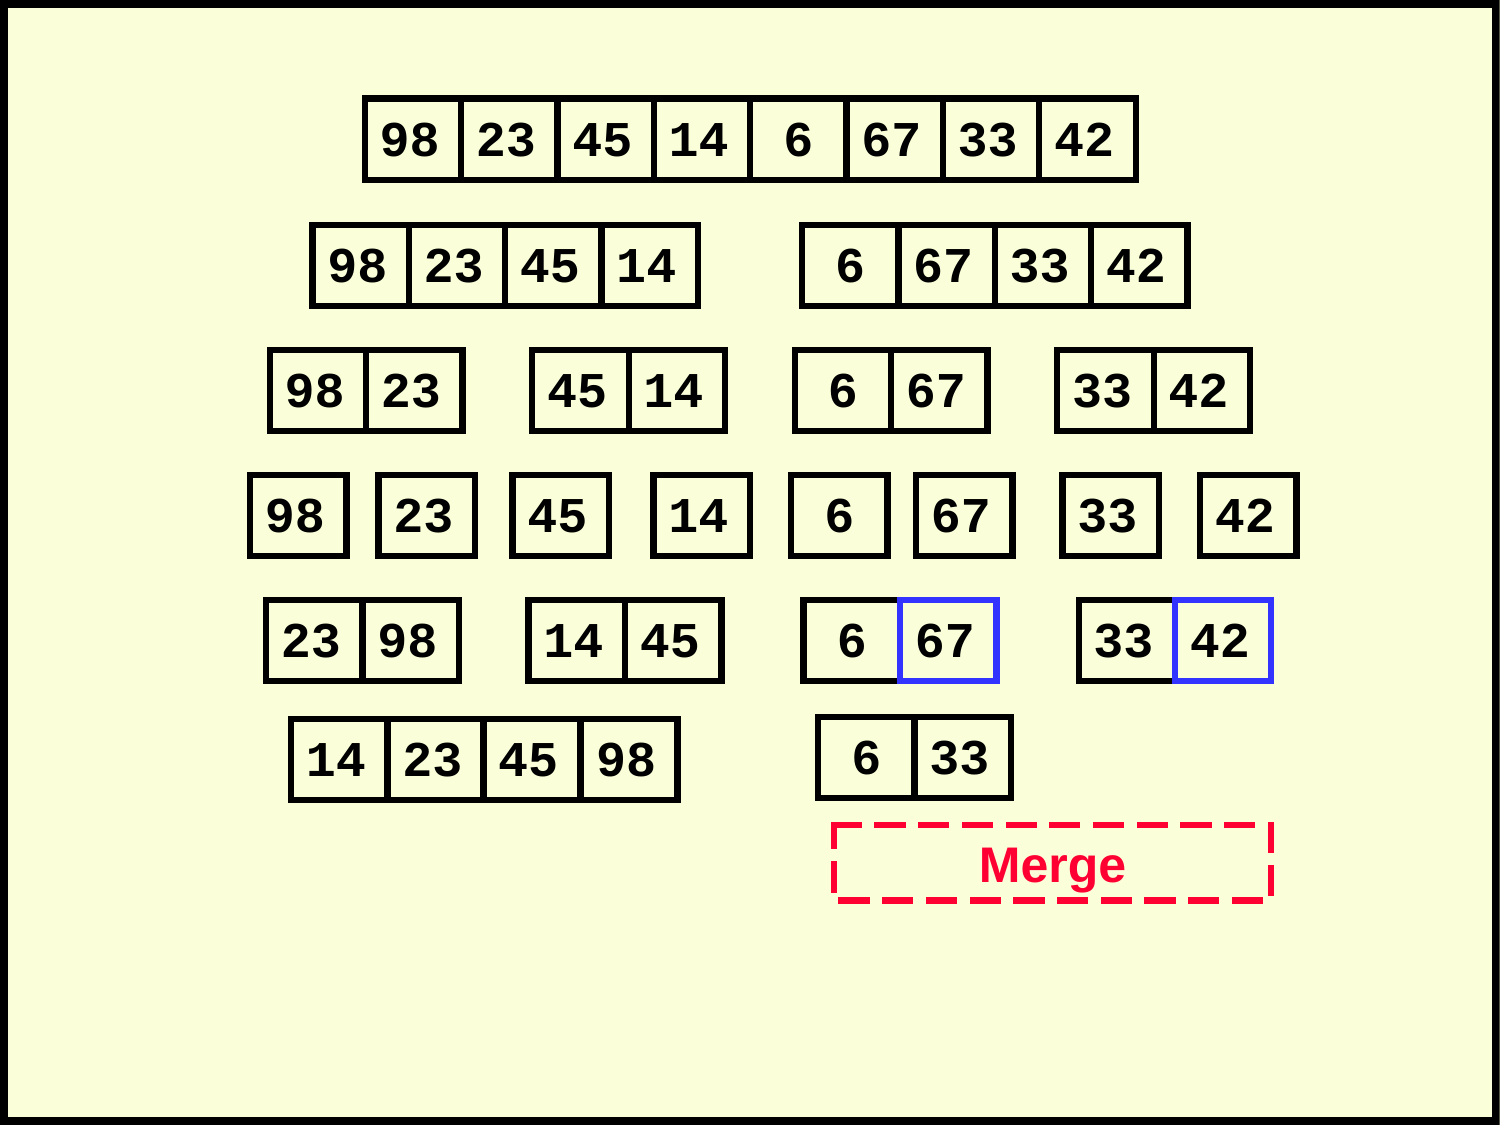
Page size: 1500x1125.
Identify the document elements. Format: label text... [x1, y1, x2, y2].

text_box 14 [653, 98, 750, 180]
text_box 14 [653, 474, 751, 557]
text_box 98 [362, 600, 459, 682]
text_box 67 [900, 600, 997, 682]
text_box 98 [364, 98, 462, 180]
text_box 33 [914, 716, 1012, 798]
text_box 98 [312, 224, 409, 307]
text_box 6 [791, 474, 888, 557]
text_box 23 [367, 350, 463, 432]
text_box 33 [1078, 600, 1174, 682]
text_box 6 [802, 224, 899, 307]
text_box 45 [483, 718, 580, 801]
text_box 6 [818, 716, 914, 798]
text_box 98 [249, 474, 347, 557]
text_box 14 [291, 718, 387, 801]
text_box 6 [794, 350, 892, 432]
text_box 45 [532, 350, 628, 432]
text_box 98 [269, 350, 367, 432]
text_box 33 [994, 224, 1091, 307]
text_box 6 [803, 600, 900, 682]
text_box 45 [506, 224, 601, 307]
text_box 23 [378, 474, 475, 557]
text_box 42 [1091, 224, 1188, 307]
text_box 45 [625, 600, 722, 682]
text_box 67 [847, 98, 942, 180]
text_box 42 [1039, 98, 1136, 180]
text_box 23 [266, 600, 362, 682]
text_box 42 [1200, 474, 1297, 557]
text_box 33 [942, 98, 1039, 180]
text_box 14 [528, 600, 625, 682]
text_box 23 [462, 98, 558, 180]
text_box 45 [558, 98, 653, 180]
text_box 42 [1174, 600, 1272, 682]
text_box 14 [628, 350, 726, 432]
text_box 67 [892, 350, 988, 432]
text_box 45 [512, 474, 609, 557]
text_box 67 [916, 474, 1013, 557]
text_box 23 [387, 718, 483, 801]
text_box 67 [899, 224, 994, 307]
text_box Merge [833, 824, 1272, 901]
text_box 6 [750, 98, 847, 180]
text_box 98 [581, 718, 678, 801]
text_box 42 [1153, 350, 1251, 432]
text_box 23 [409, 224, 506, 307]
text_box 33 [1057, 350, 1153, 432]
text_box 33 [1062, 474, 1159, 557]
text_box 14 [601, 224, 698, 307]
